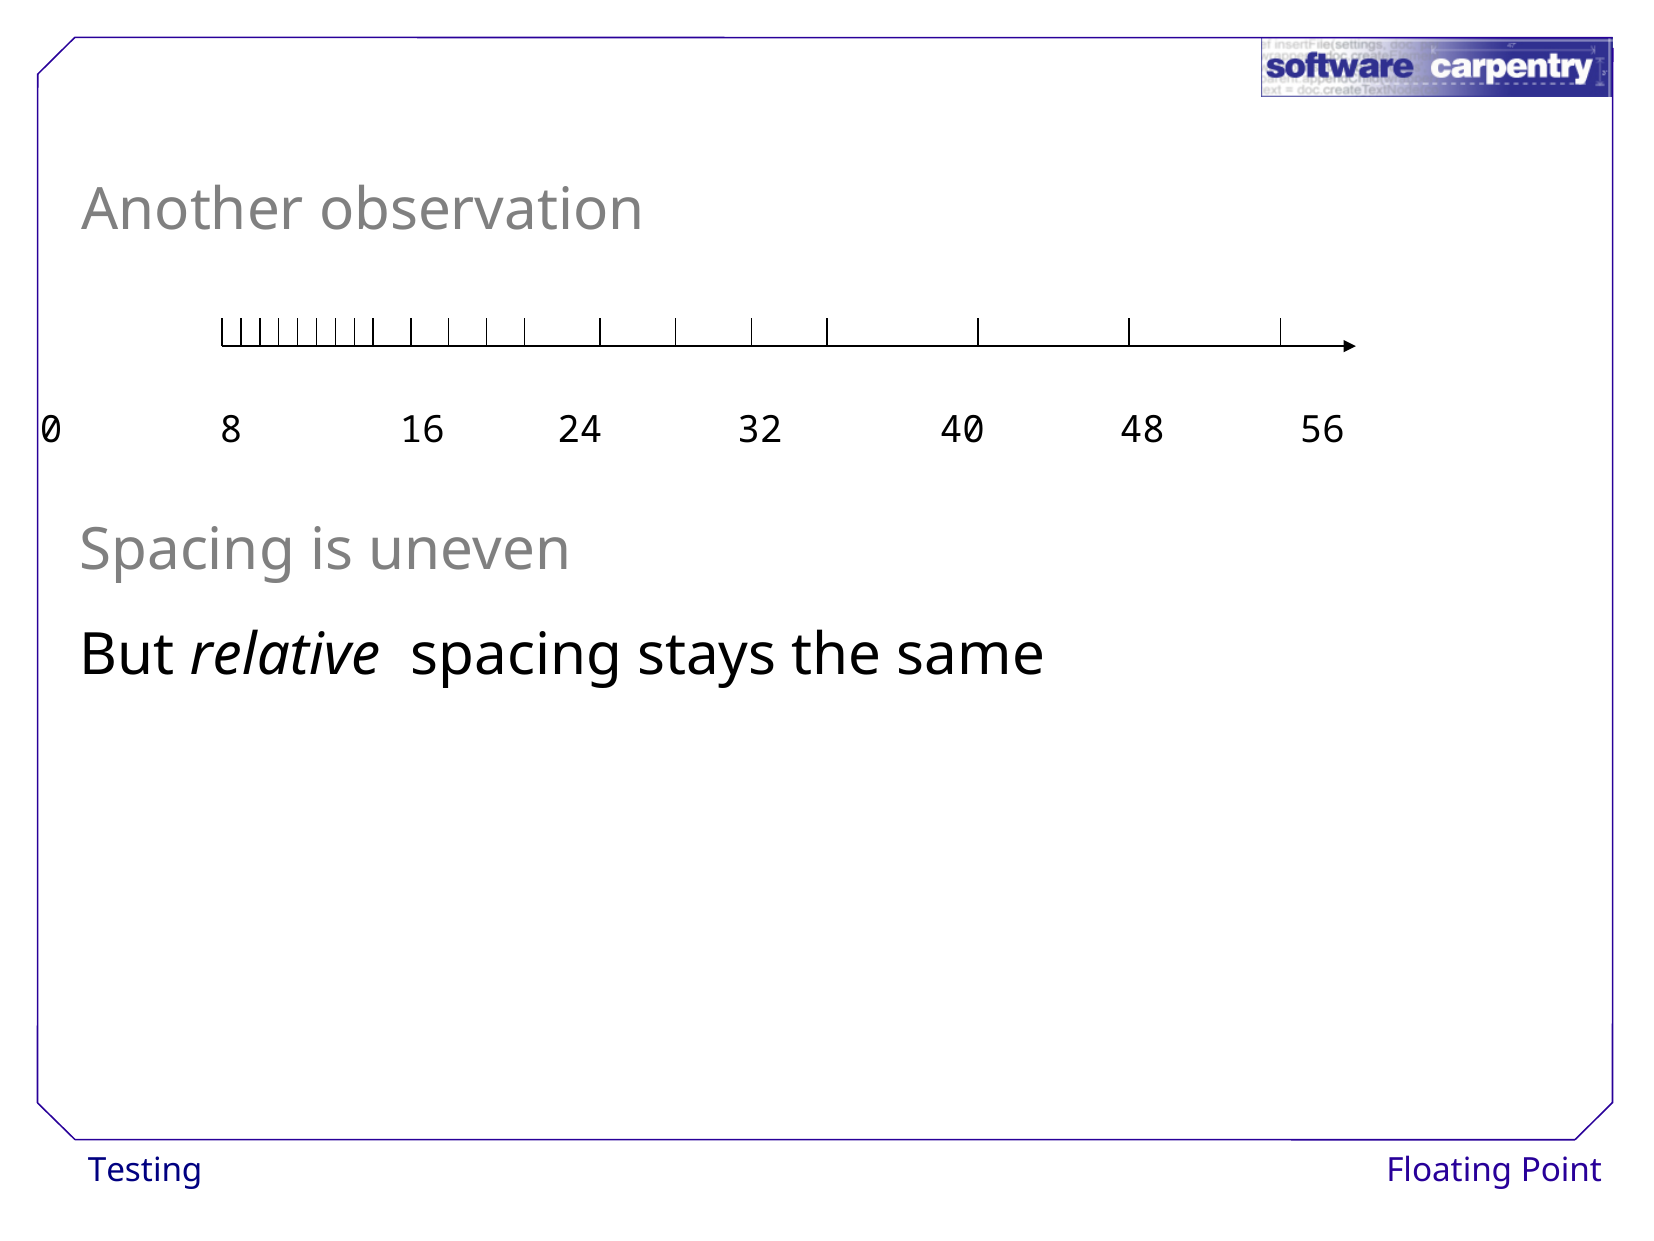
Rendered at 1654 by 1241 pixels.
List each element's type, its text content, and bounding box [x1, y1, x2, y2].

picture [1261, 39, 1613, 97]
text_box Spacing is uneven But relative spacing stays the same [64, 468, 1210, 694]
text_box 0 8 16 24 32 40 48 56 [25, 374, 1510, 458]
text_box Another observation [66, 128, 810, 250]
